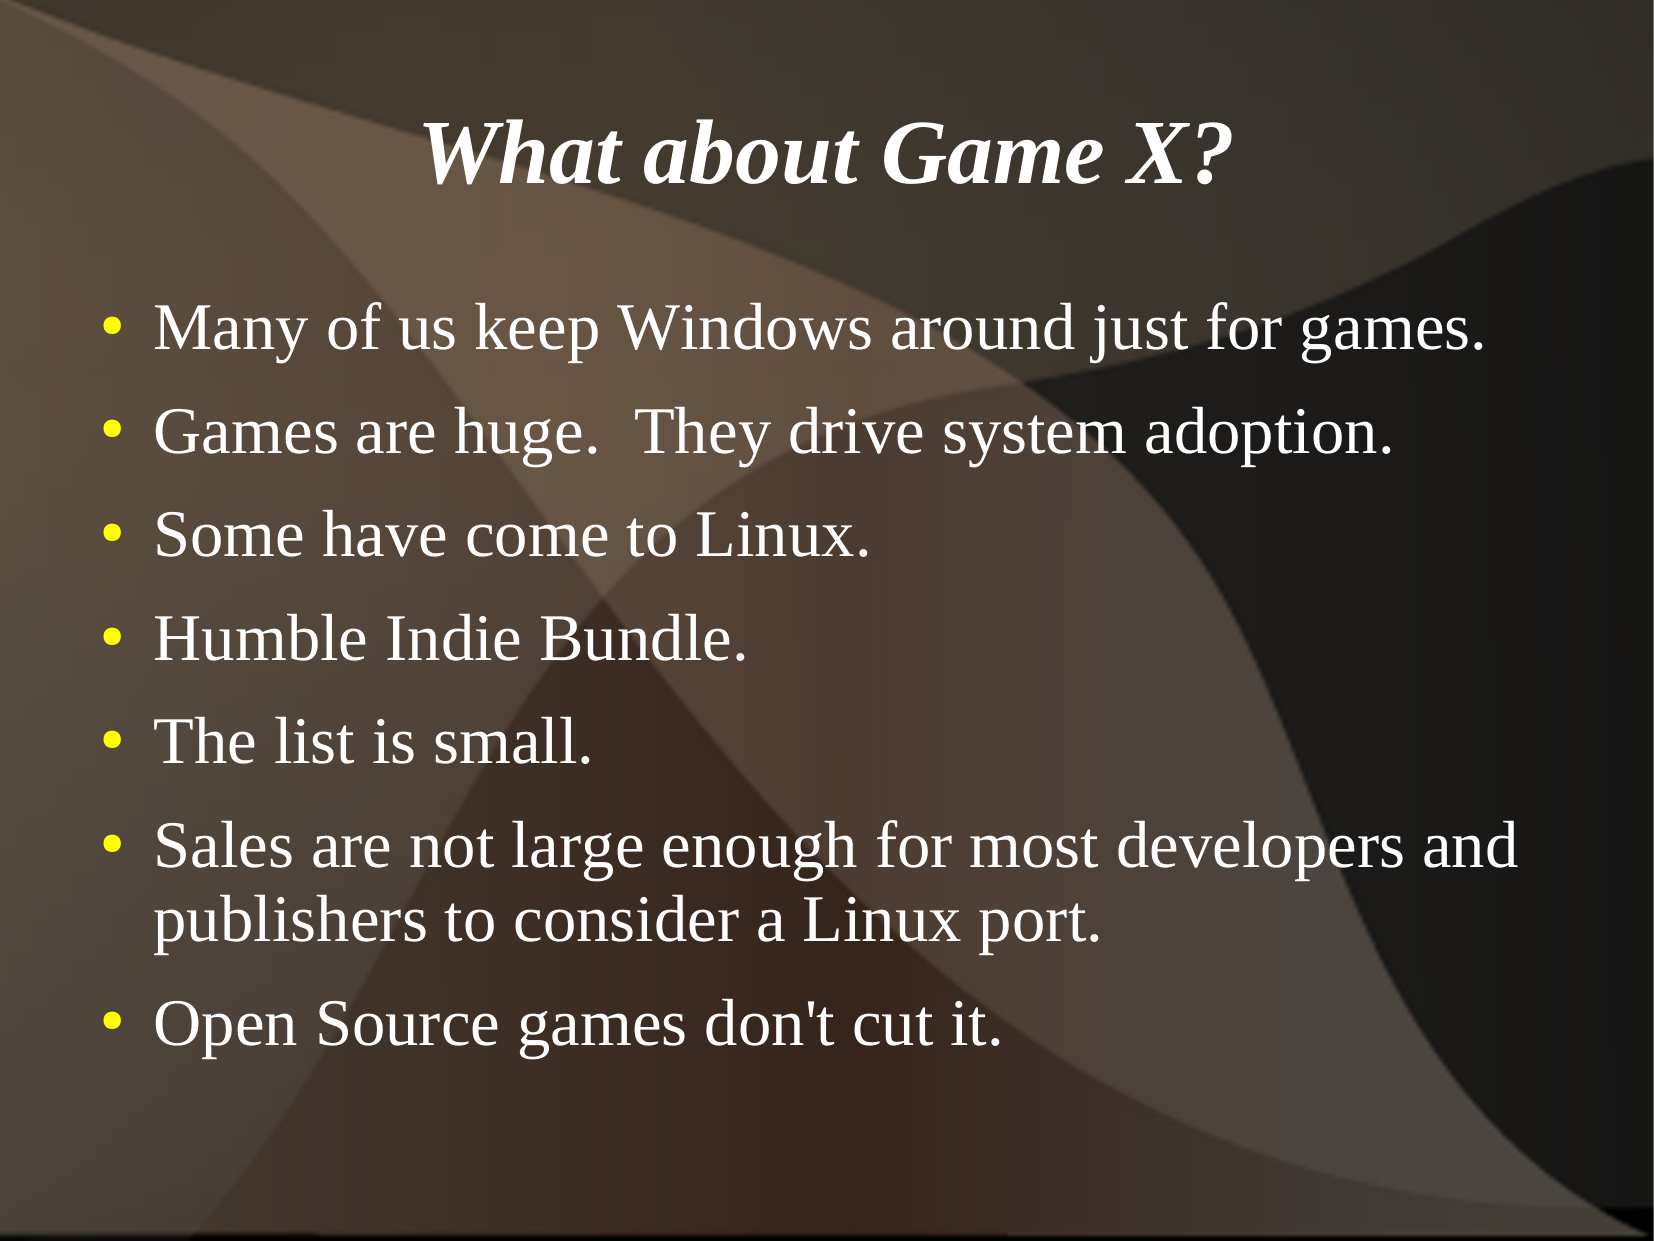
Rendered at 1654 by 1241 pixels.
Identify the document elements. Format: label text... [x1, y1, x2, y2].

list Many of us keep Windows around just for games. Games are huge. They drive system adoption. Some have come to Linux. Humble Indie Bundle. The list is small. Sales are not large enough for most developers and publishers to consider a Linux port. Open Source games don't cut it. [82, 290, 1571, 1094]
picture [0, 0, 1654, 1241]
title What about Game X? [82, 56, 1571, 250]
